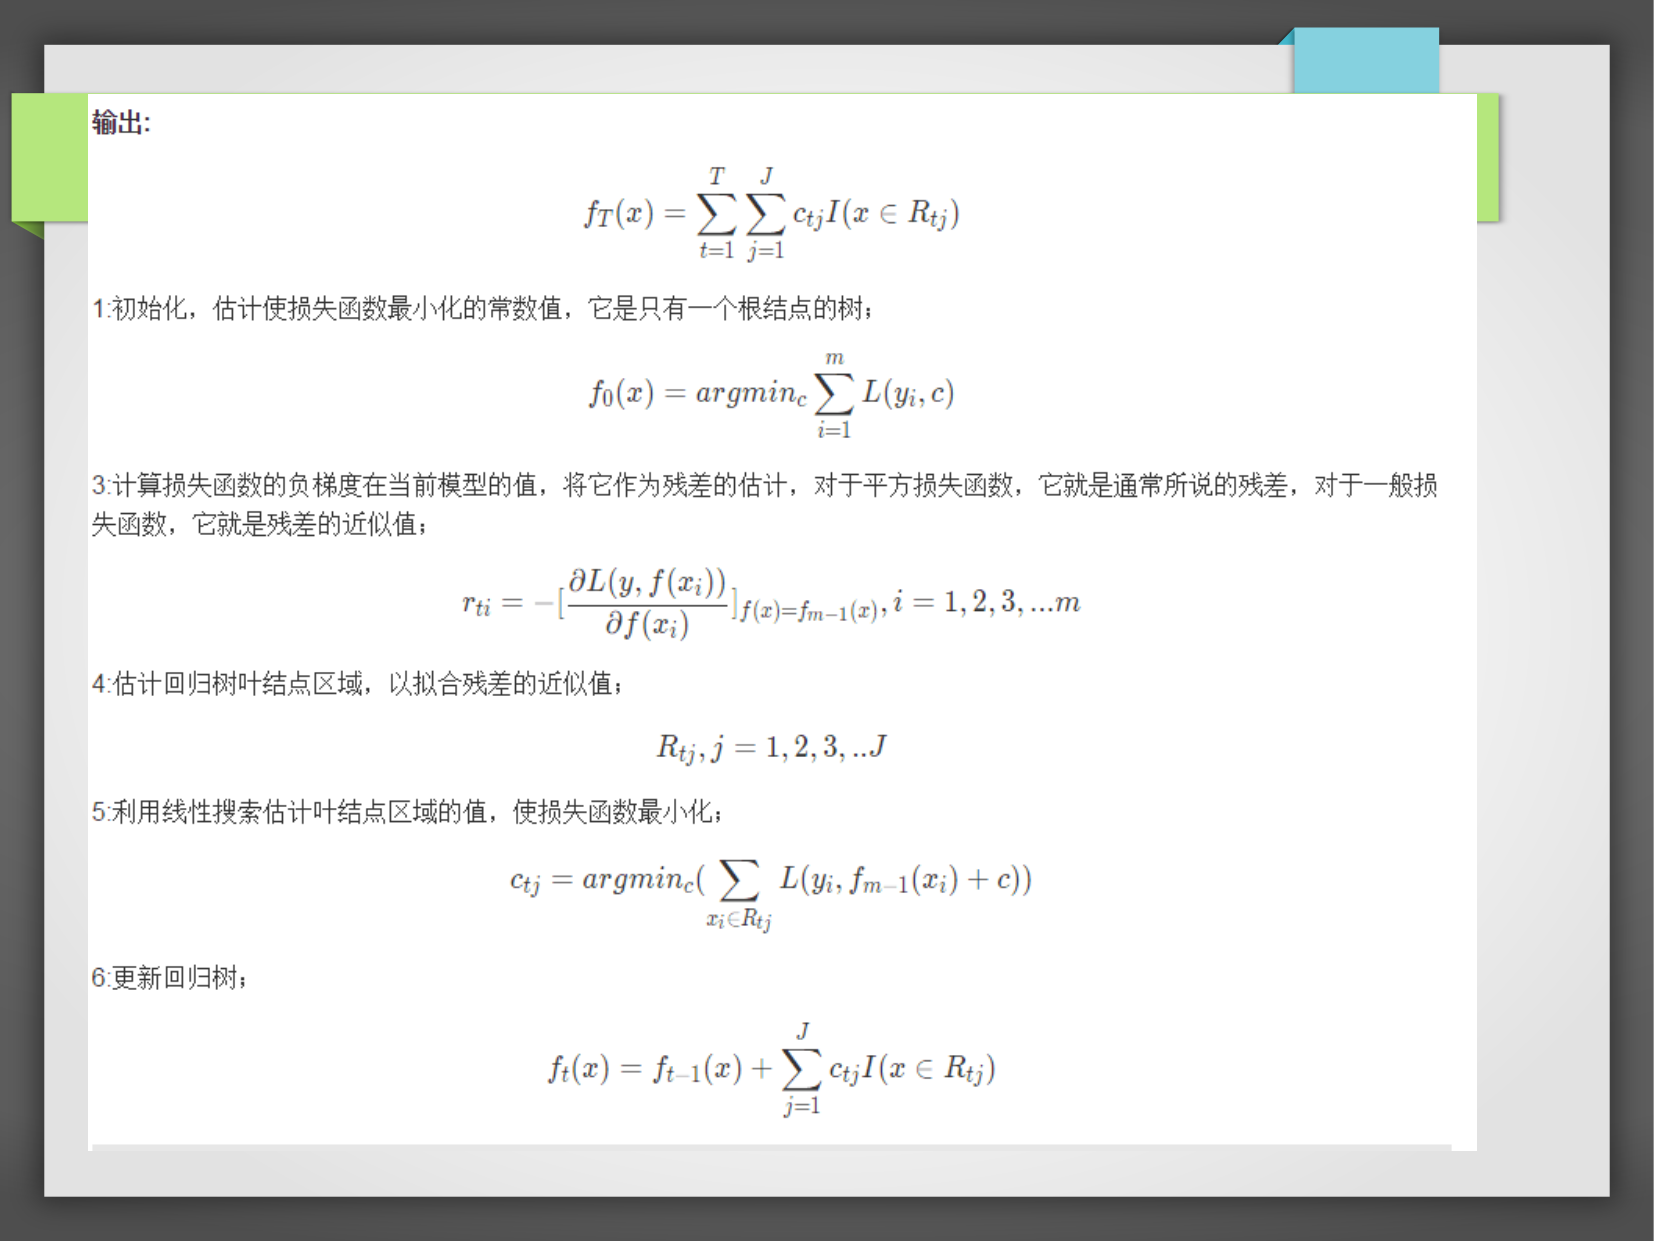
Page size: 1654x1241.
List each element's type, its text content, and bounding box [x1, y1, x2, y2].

title B.Boosting--GBDT [82, 94, 88, 213]
picture [0, 0, 1654, 1241]
